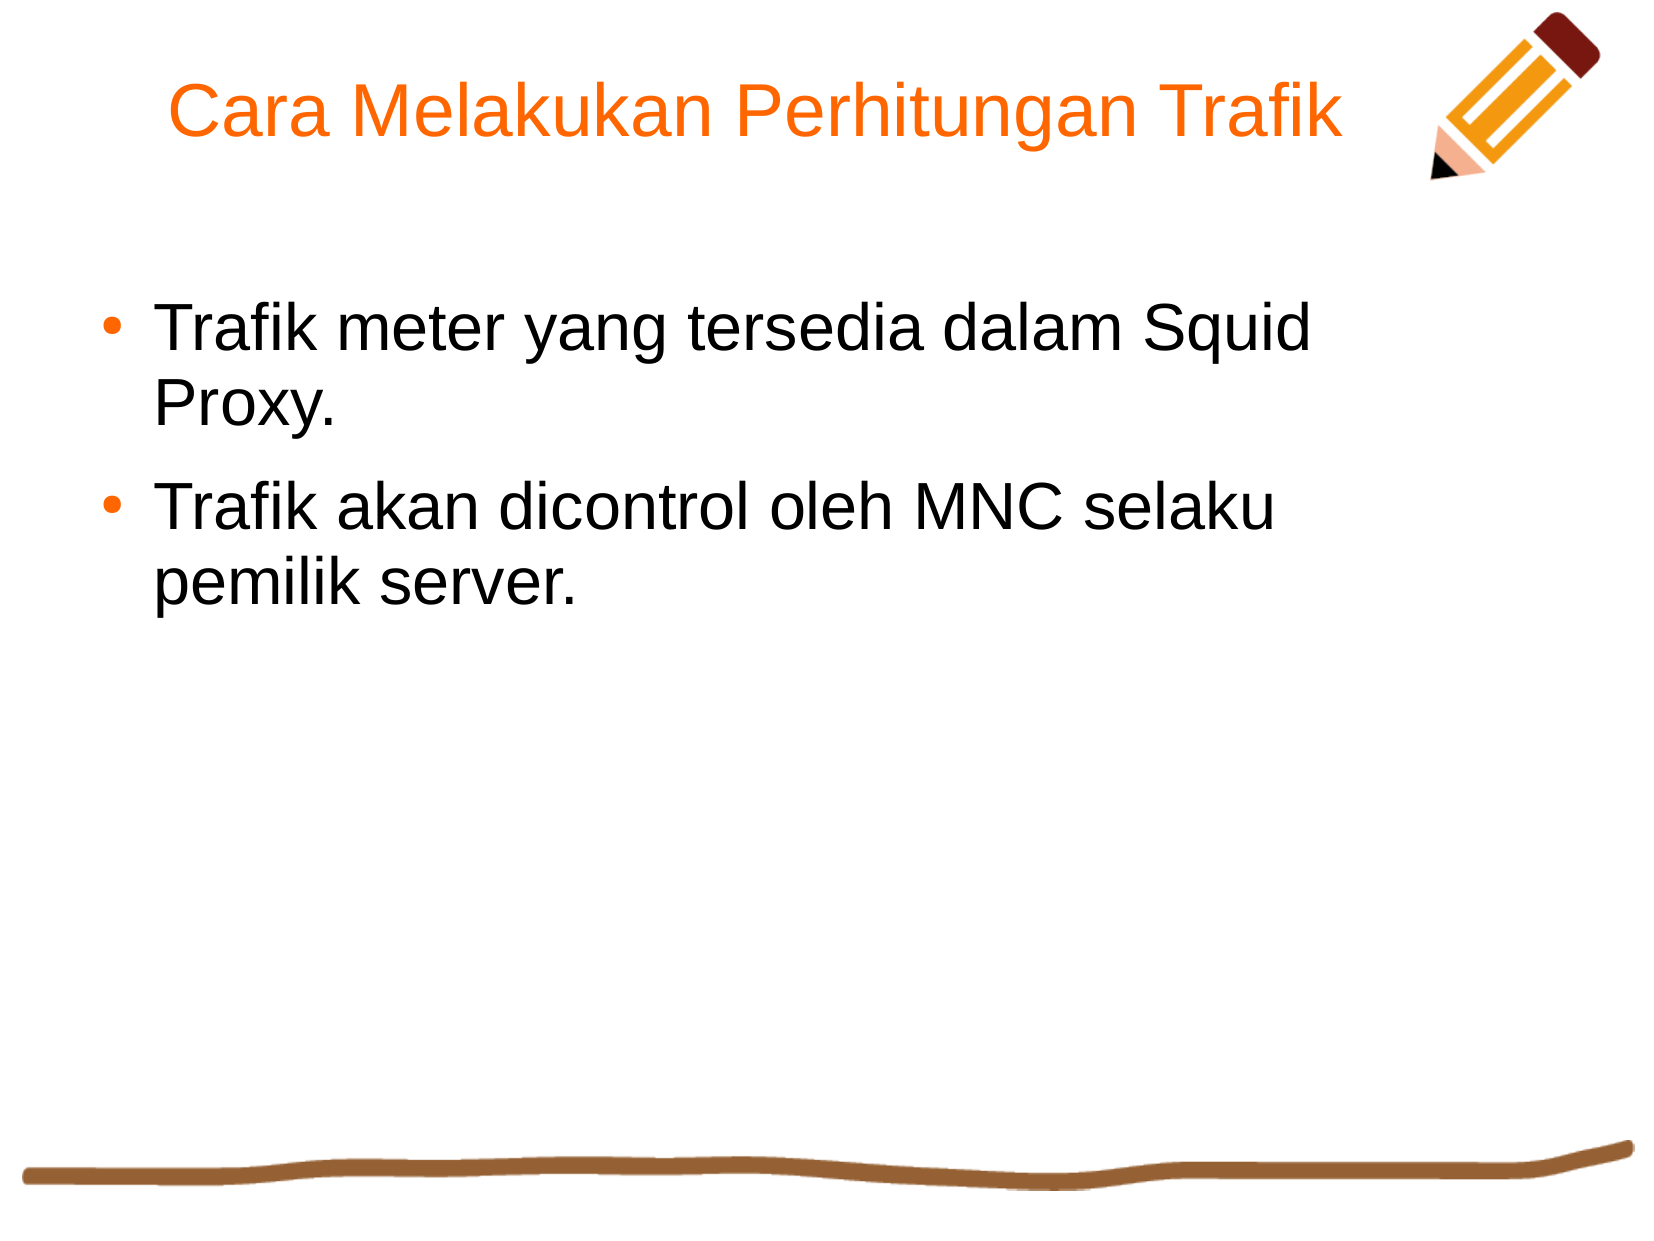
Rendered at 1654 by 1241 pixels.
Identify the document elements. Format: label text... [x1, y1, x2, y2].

title Cara Melakukan Perhitungan Trafik [82, 49, 1430, 172]
list Trafik meter yang tersedia dalam Squid Proxy. Trafik akan dicontrol oleh MNC selaku pemilik server. [82, 290, 1501, 1122]
picture [1430, 12, 1601, 181]
picture [22, 1140, 1635, 1191]
